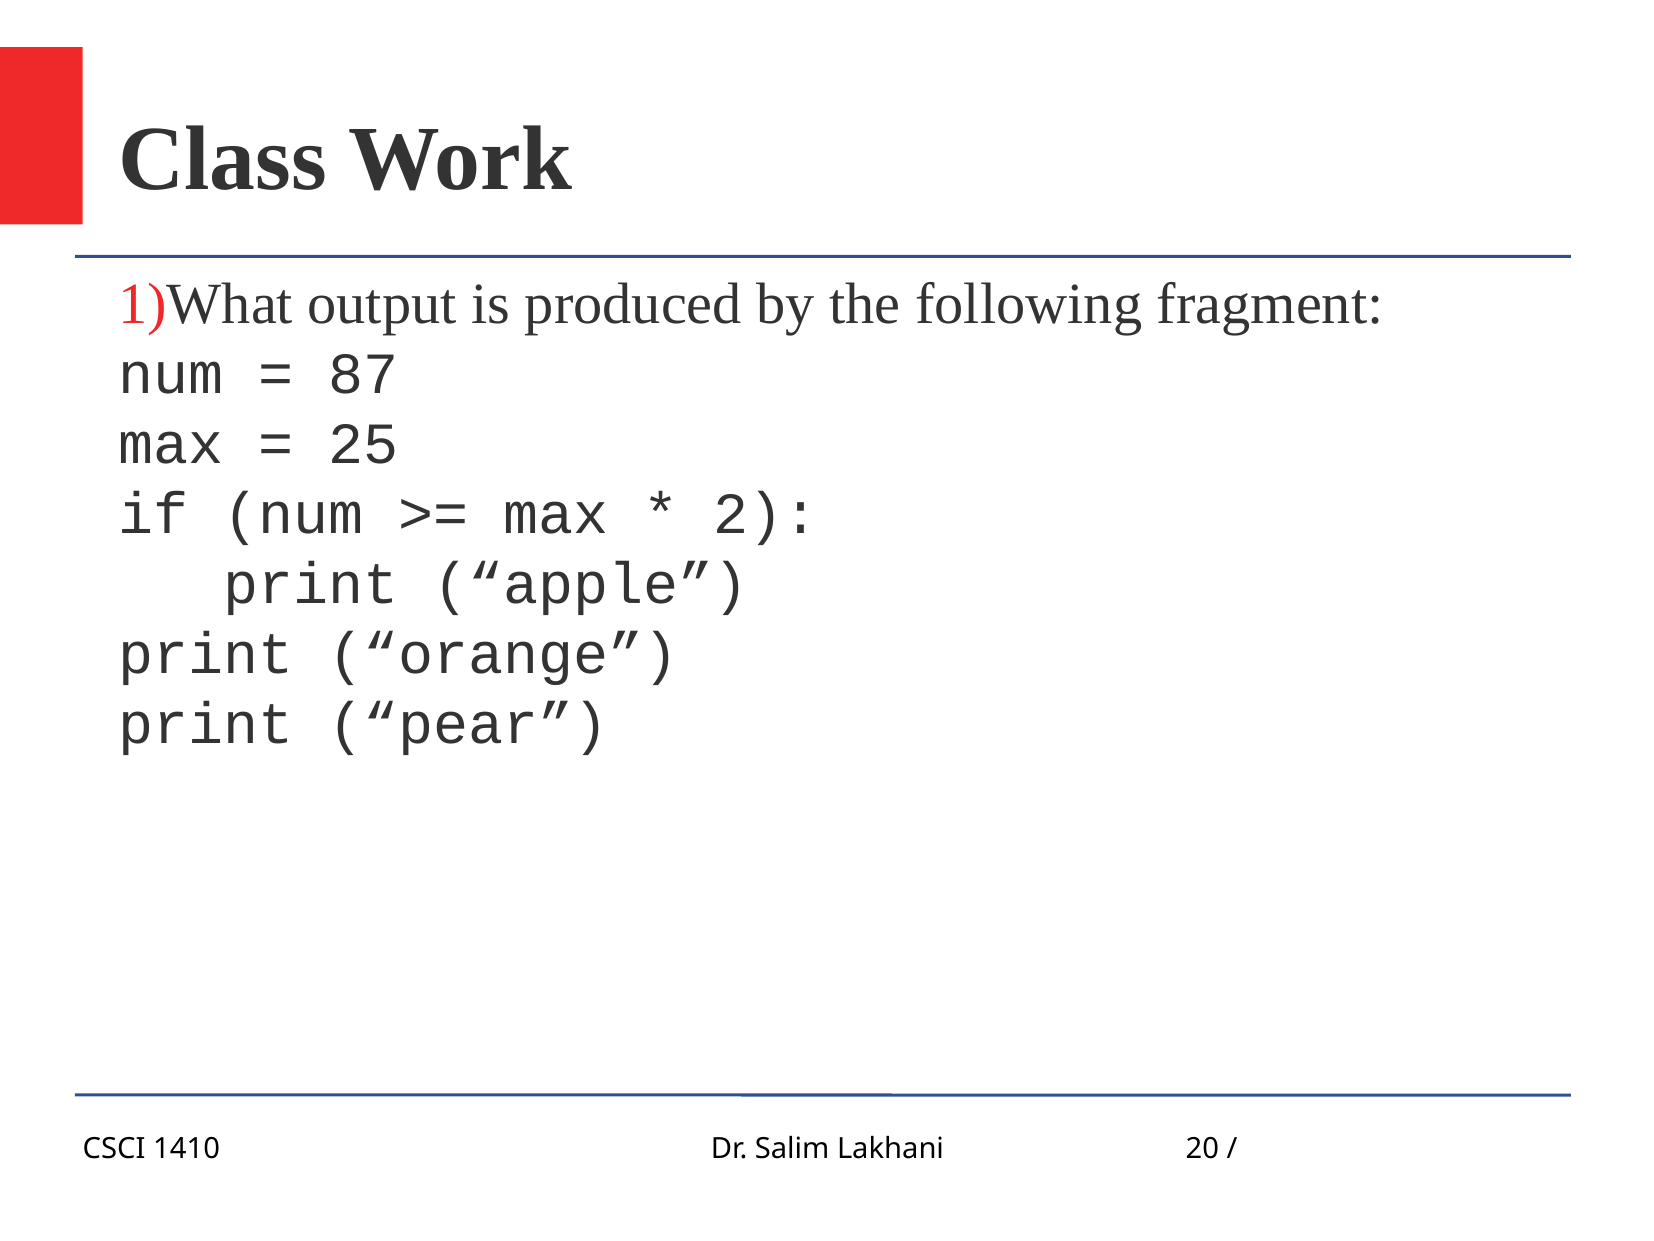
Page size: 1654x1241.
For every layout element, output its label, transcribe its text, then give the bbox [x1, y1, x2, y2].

text_box / [1185, 1129, 1571, 1216]
text_box CSCI 1410 [82, 1129, 468, 1216]
list What output is produced by the following fragment: num = 87 max = 25 if (num >= max * 2): print (“apple”) print (“orange”) print (“pear”) [118, 265, 1536, 1081]
title Class Work [118, 49, 1571, 257]
text_box Dr. Salim Lakhani [565, 1129, 1090, 1216]
